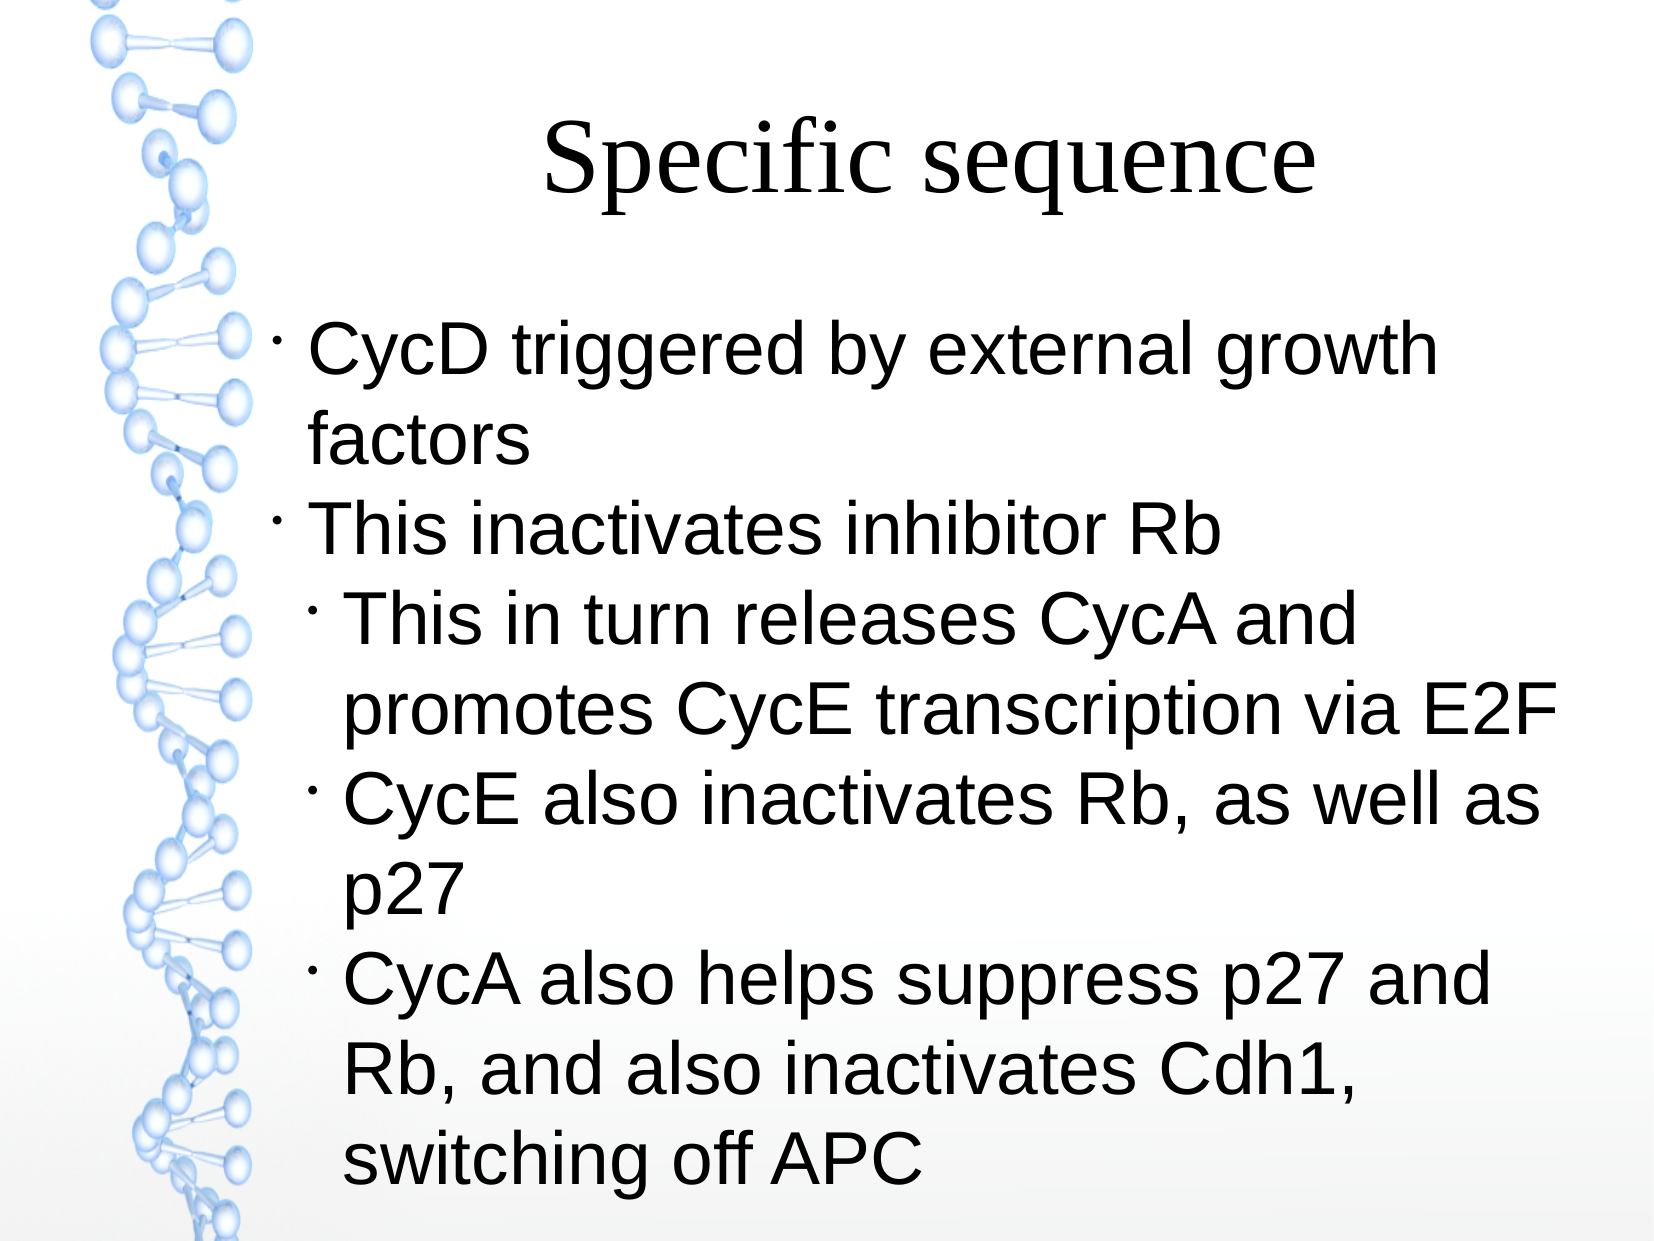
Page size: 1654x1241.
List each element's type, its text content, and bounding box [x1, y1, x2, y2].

text_box CycD triggered by external growth factors This inactivates inhibitor Rb This in turn releases CycA and promotes CycE transcription via E2F CycE also inactivates Rb, as well as p27 CycA also helps suppress p27 and Rb, and also inactivates Cdh1, switching off APC [271, 299, 1601, 1019]
text_box Specific sequence [265, 47, 1595, 252]
picture [0, 0, 1654, 1241]
